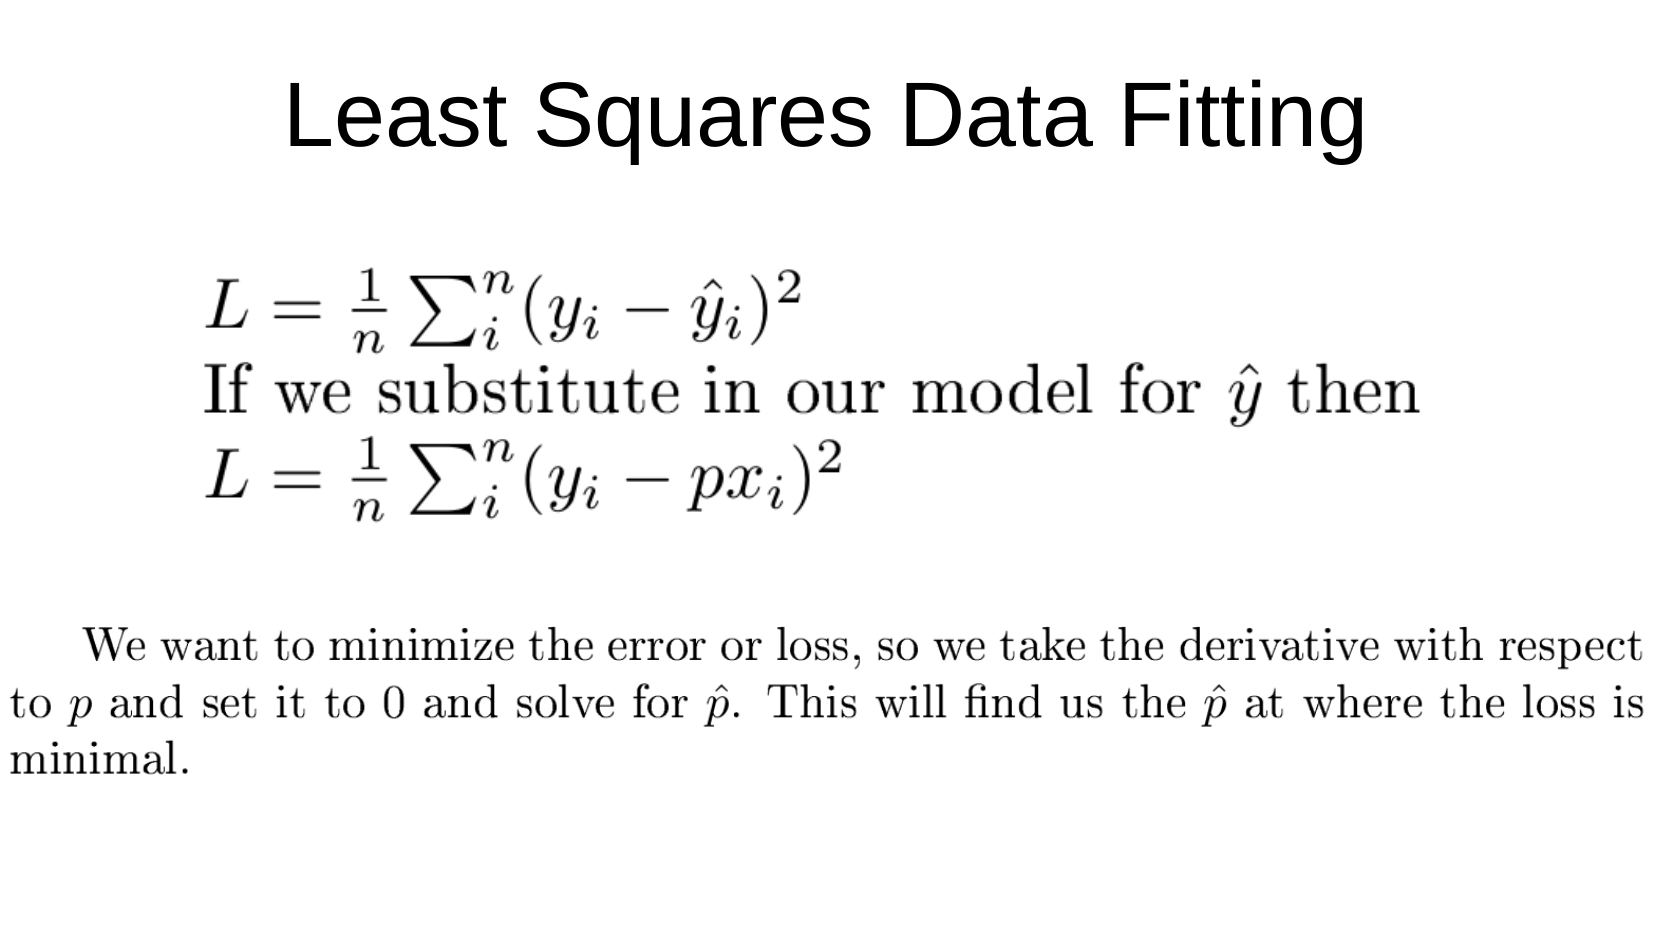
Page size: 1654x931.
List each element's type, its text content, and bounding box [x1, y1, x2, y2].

picture [0, 626, 1654, 781]
picture [189, 254, 1465, 526]
title Least Squares Data Fitting [82, 37, 1571, 193]
